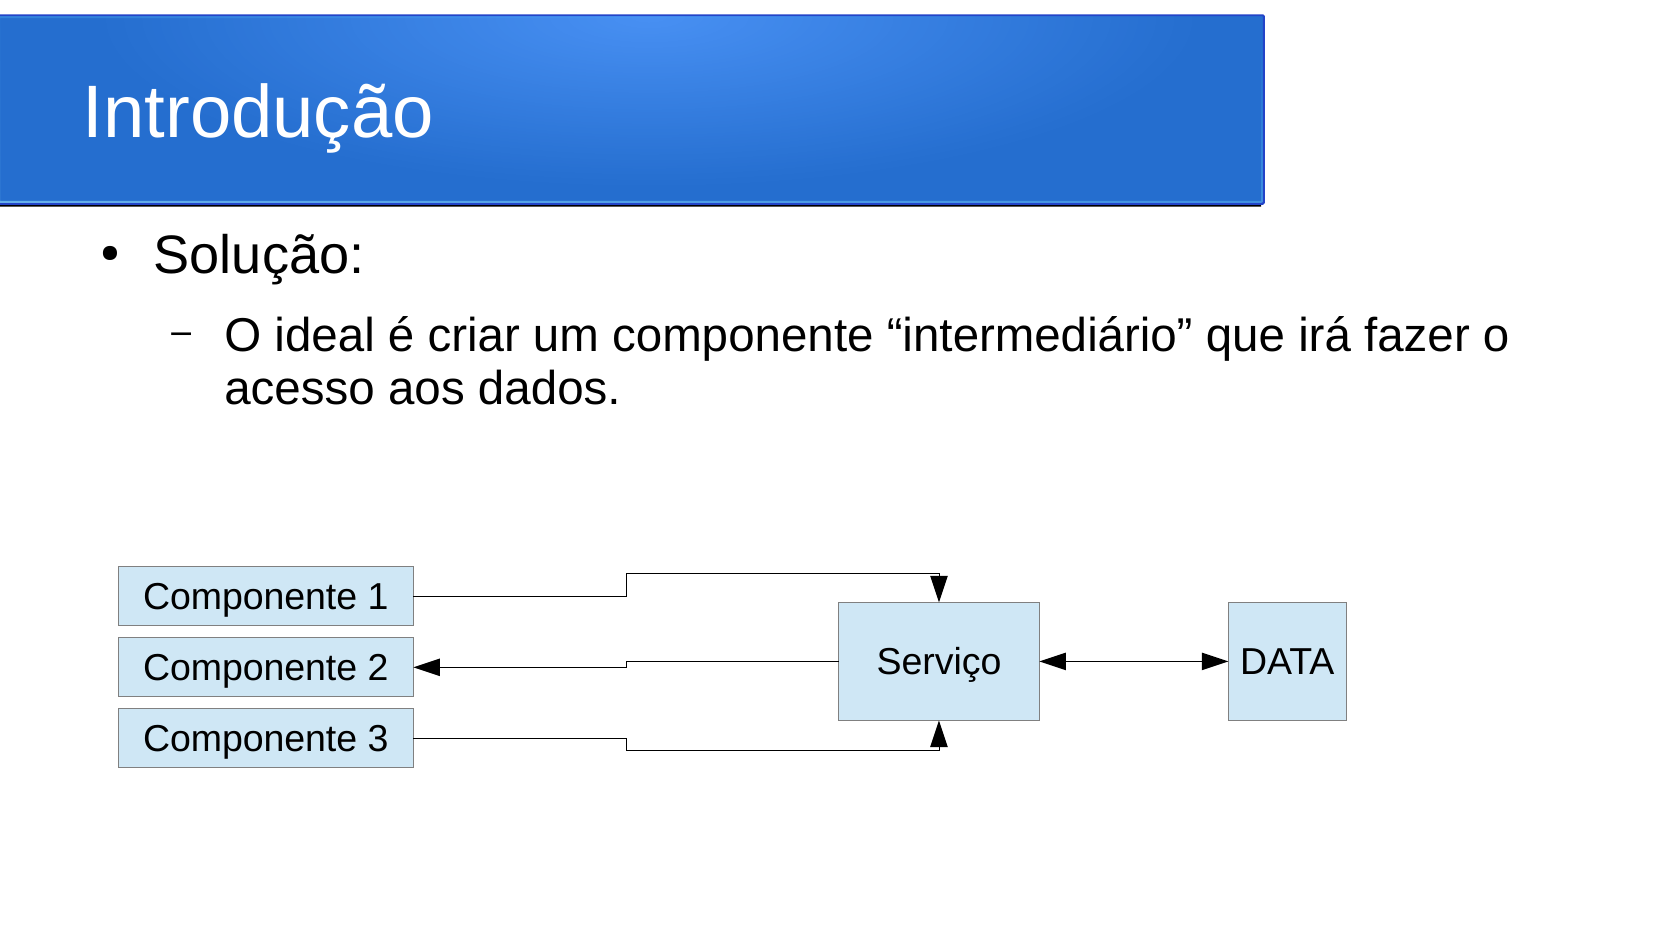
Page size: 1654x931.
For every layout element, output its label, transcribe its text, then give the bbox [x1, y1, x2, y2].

text_box Componente 2 [118, 637, 414, 697]
text_box DATA [1228, 602, 1347, 721]
text_box Componente 3 [118, 708, 414, 768]
text_box Serviço [838, 602, 1040, 721]
list Solução: O ideal é criar um componente “intermediário” que irá fazer o acesso aos dados. [82, 224, 1571, 764]
text_box Componente 1 [118, 566, 414, 626]
title Introdução [82, 35, 1235, 189]
